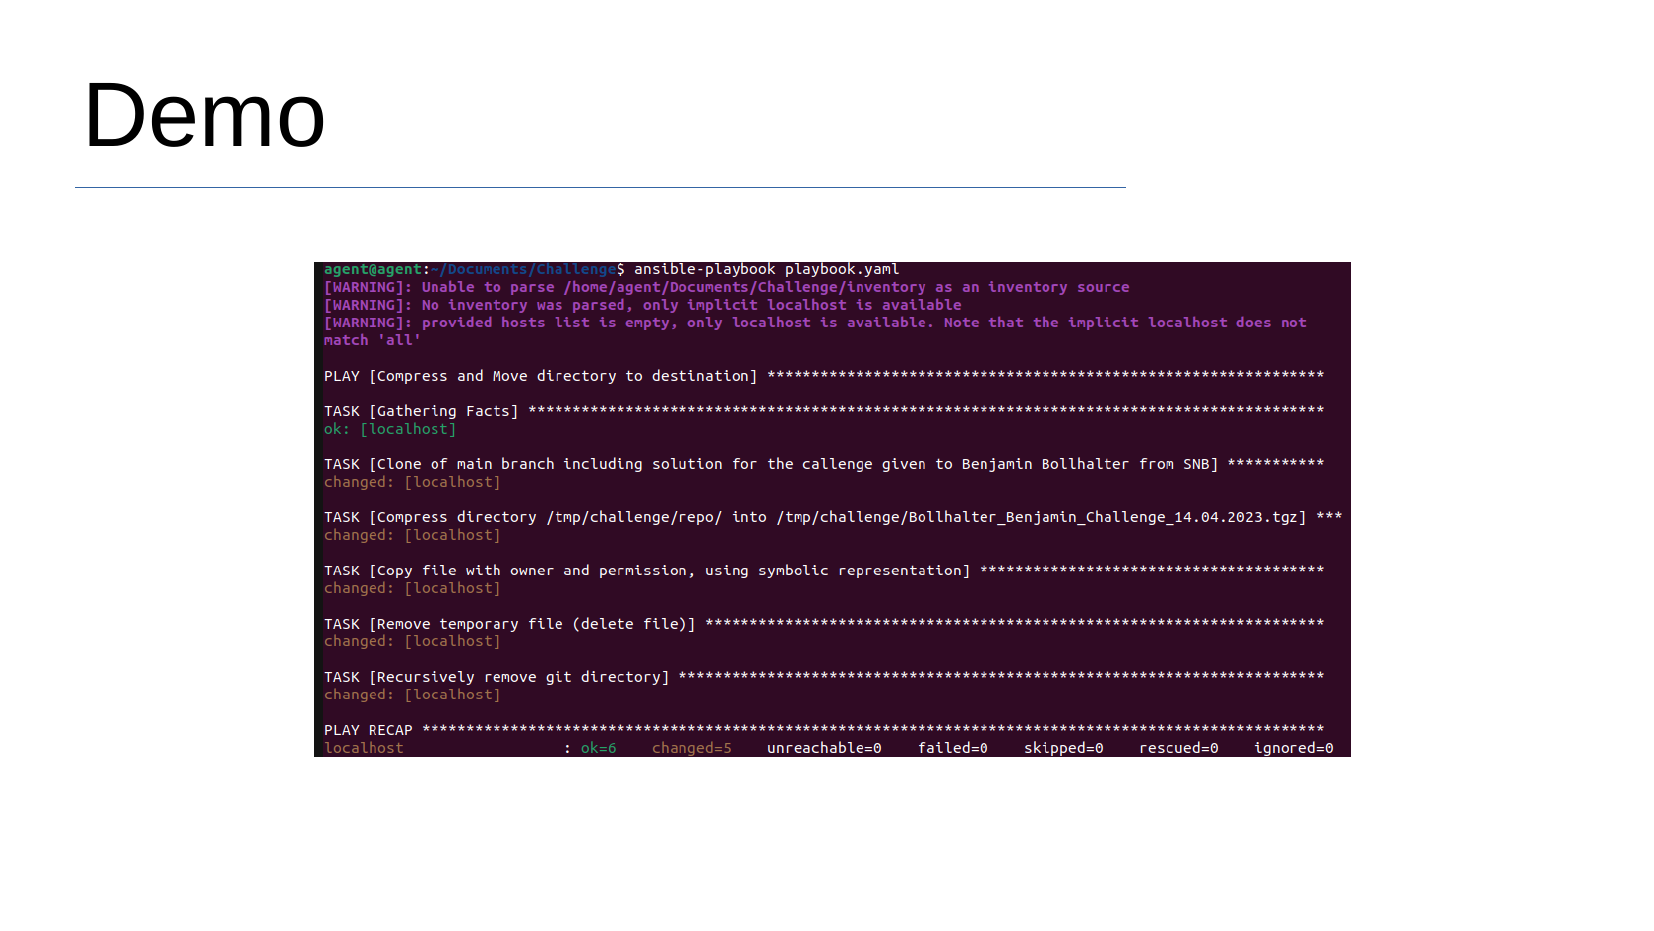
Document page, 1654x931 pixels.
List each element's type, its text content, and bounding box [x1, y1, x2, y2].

picture [314, 262, 1351, 757]
title Demo [82, 37, 1571, 193]
